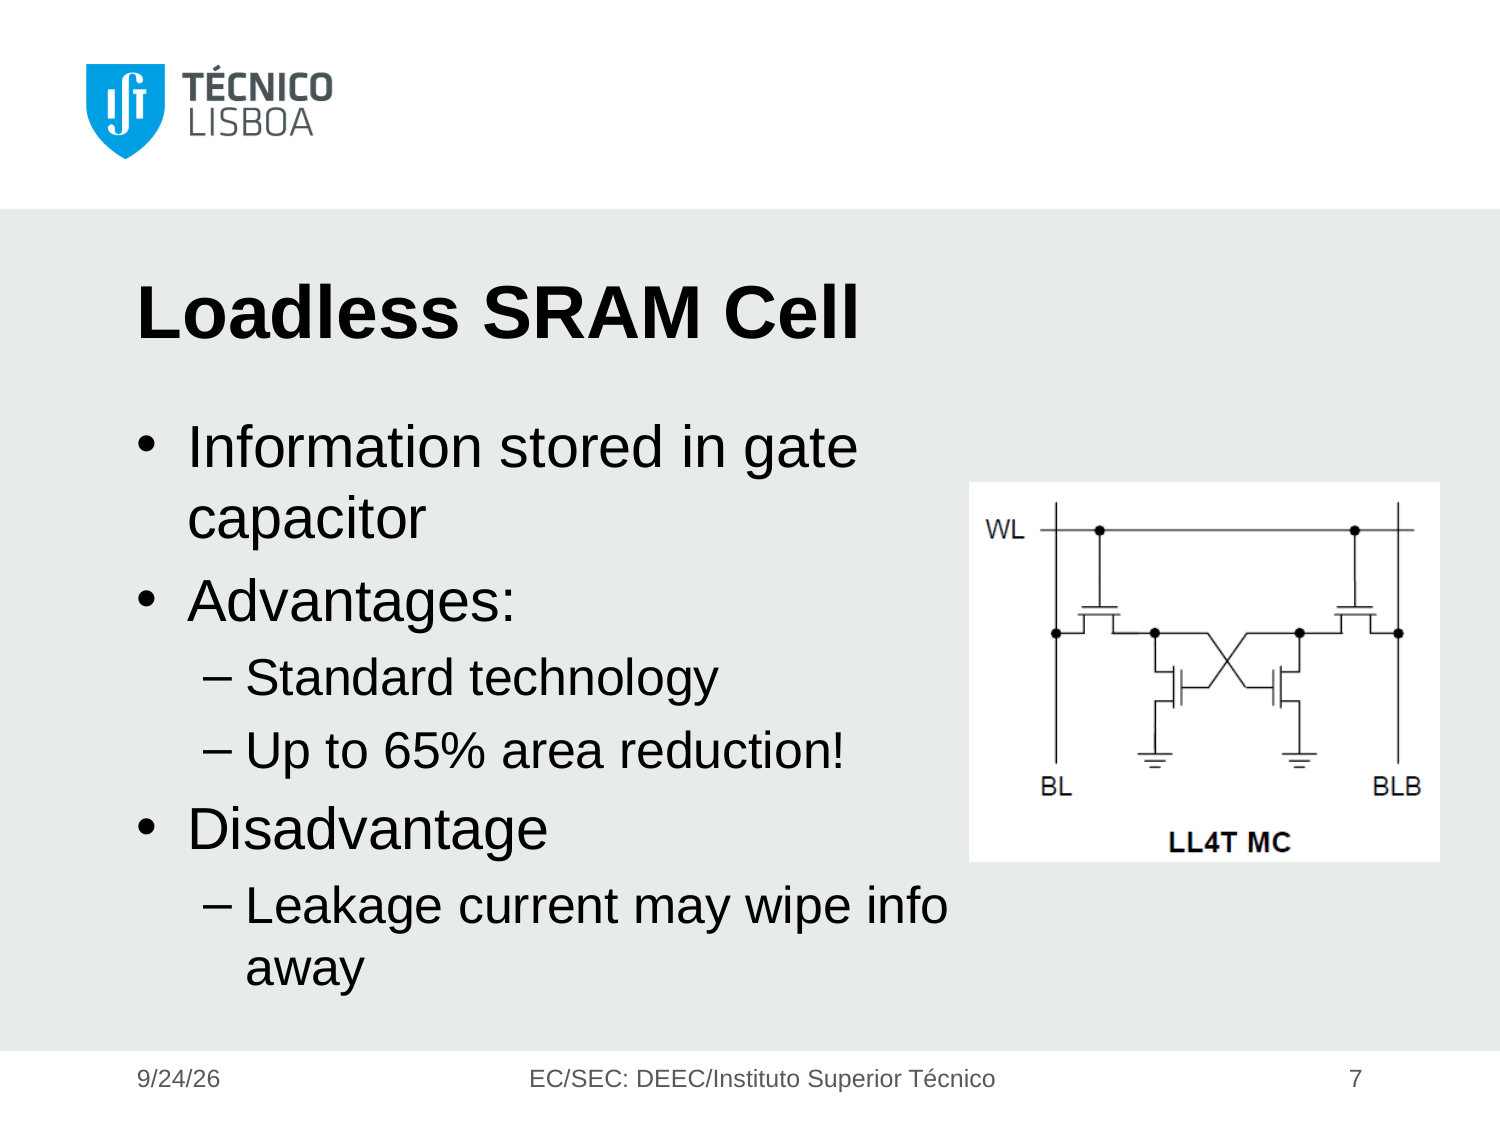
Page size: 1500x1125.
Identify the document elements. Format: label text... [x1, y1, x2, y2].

title Loadless SRAM Cell [121, 237, 1378, 381]
list Information stored in gate capacitor Advantages: Standard technology Up to 65% area reduction! Disadvantage Leakage current may wipe info away [121, 400, 970, 1005]
slide_number <number> [1077, 1052, 1378, 1103]
footer EC/SEC: DEEC/Instituto Superior Técnico [512, 1052, 1021, 1103]
slide_number 12/10/20 [121, 1052, 425, 1103]
picture [0, 0, 1500, 1125]
